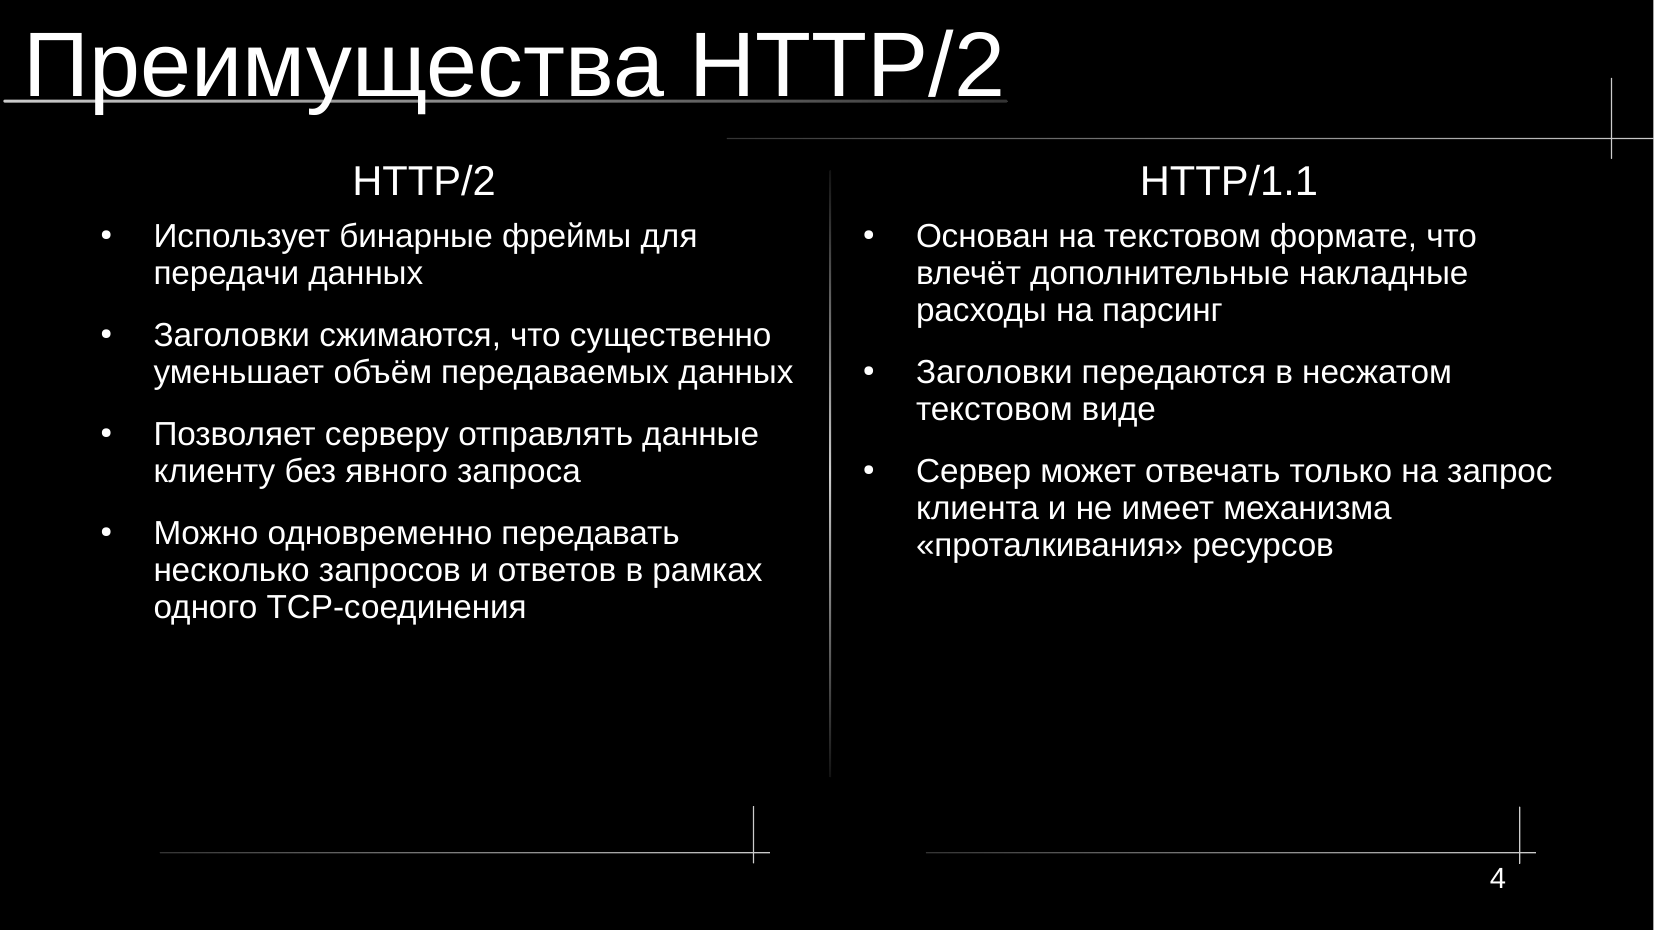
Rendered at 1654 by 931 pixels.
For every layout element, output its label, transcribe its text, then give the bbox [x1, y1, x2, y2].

title Преимущества HTTP/2 [23, 11, 1589, 119]
list Использует бинарные фреймы для передачи данных Заголовки сжимаются, что существенно уменьшает объём передаваемых данных Позволяет серверу отправлять данные клиенту без явного запроса Можно одновременно передавать несколько запросов и ответов в рамках одного TCP-соединения [82, 217, 809, 758]
list Основан на текстовом формате, что влечёт дополнительные накладные расходы на парсинг Заголовки передаются в несжатом текстовом виде Сервер может отвечать только на запрос клиента и не имеет механизма «проталкивания» ресурсов [845, 217, 1572, 758]
text_box HTTP/2 [337, 150, 526, 212]
text_box HTTP/1.1 [1125, 150, 1351, 212]
